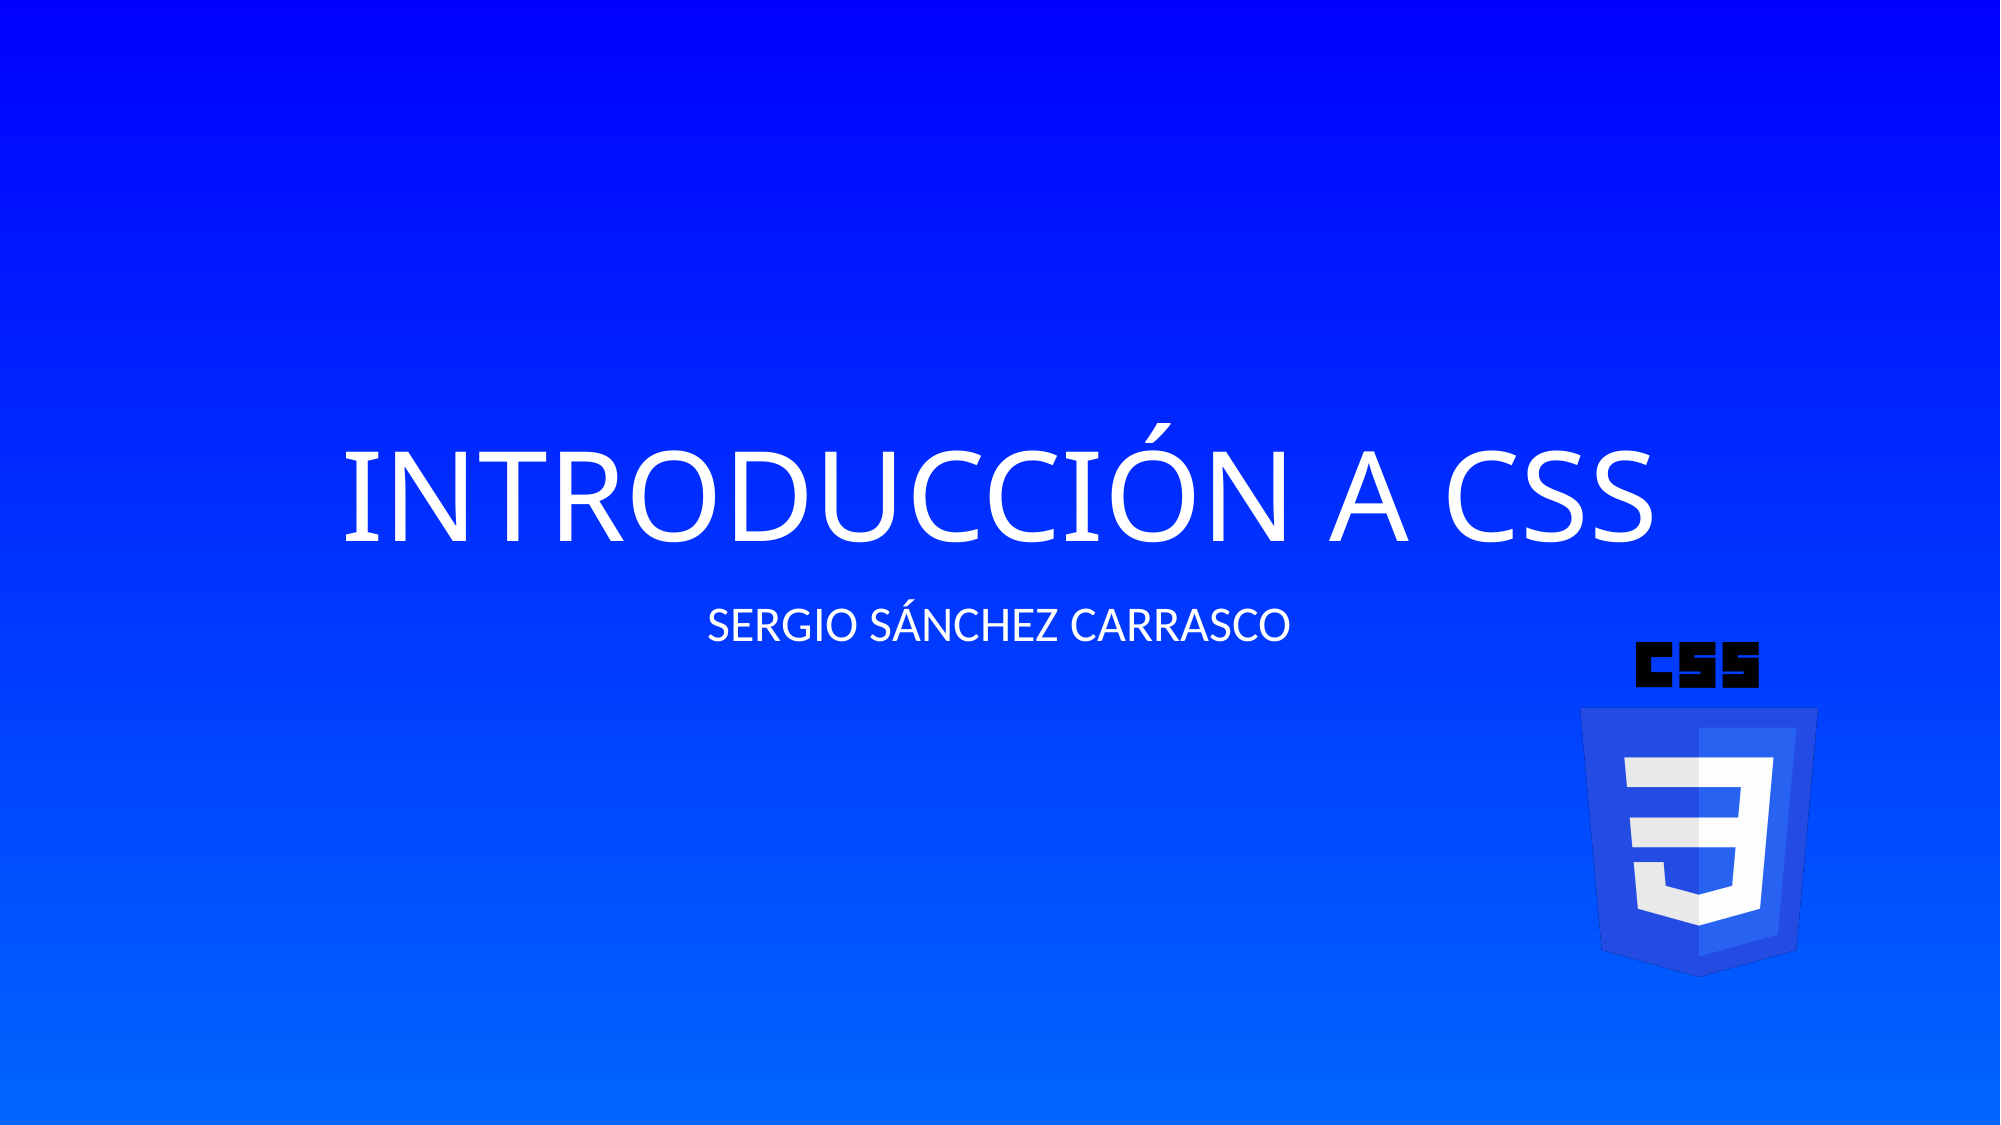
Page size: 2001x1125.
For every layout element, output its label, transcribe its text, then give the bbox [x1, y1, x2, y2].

title INTRODUCCIÓN A CSS [249, 184, 1750, 576]
picture [1580, 642, 1818, 977]
subtitle SERGIO SÁNCHEZ CARRASCO [249, 590, 1750, 863]
